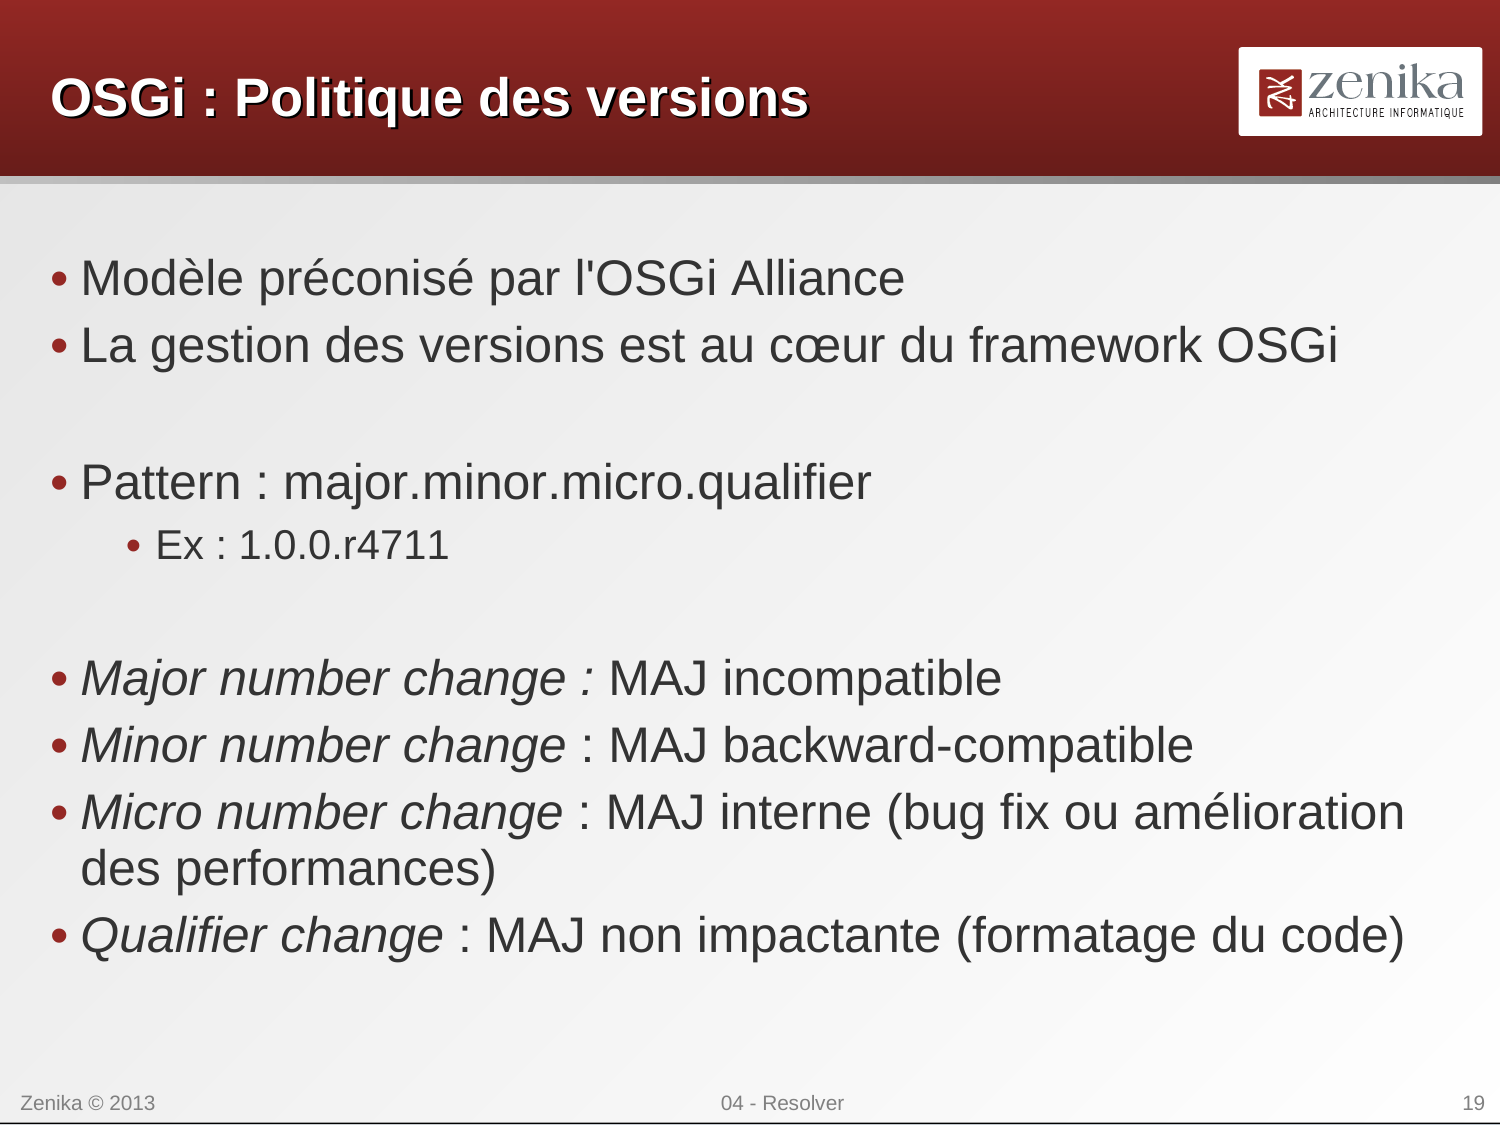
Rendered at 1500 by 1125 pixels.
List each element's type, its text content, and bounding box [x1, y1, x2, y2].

list Modèle préconisé par l'OSGi Alliance La gestion des versions est au cœur du framework OSGi Pattern : major.minor.micro.qualifier Ex : 1.0.0.r4711 Major number change : MAJ incompatible Minor number change : MAJ backward-compatible Micro number change : MAJ interne (bug fix ou amélioration des performances) Qualifier change : MAJ non impactante (formatage du code) [50, 249, 1435, 1064]
title OSGi : Politique des versions [50, 15, 1206, 180]
picture [1257, 58, 1464, 125]
